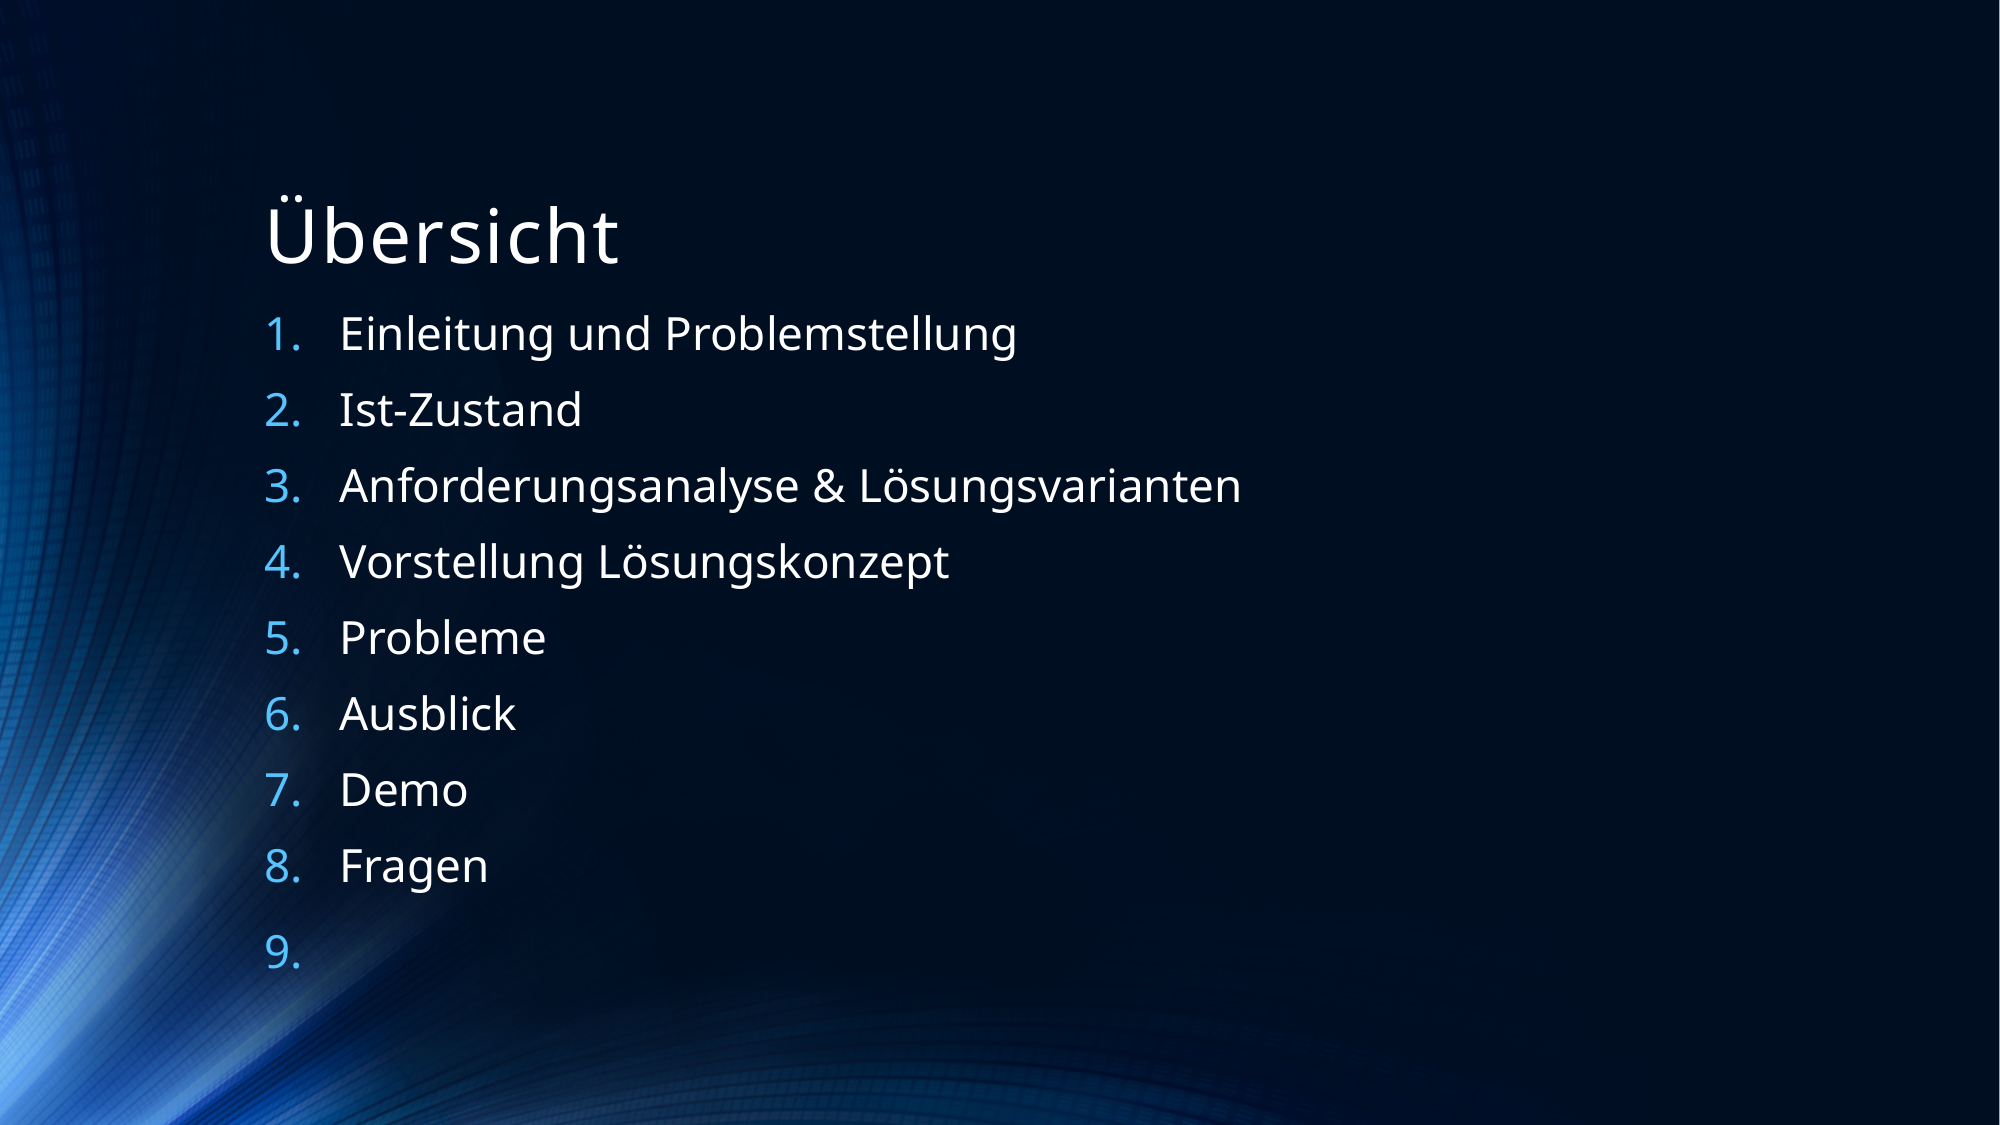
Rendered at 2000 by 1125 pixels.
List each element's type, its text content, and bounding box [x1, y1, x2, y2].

list Einleitung und Problemstellung Ist-Zustand Anforderungsanalyse & Lösungsvarianten Vorstellung Lösungskonzept Probleme Ausblick Demo Fragen [249, 312, 1749, 988]
title Übersicht [249, 62, 1750, 288]
